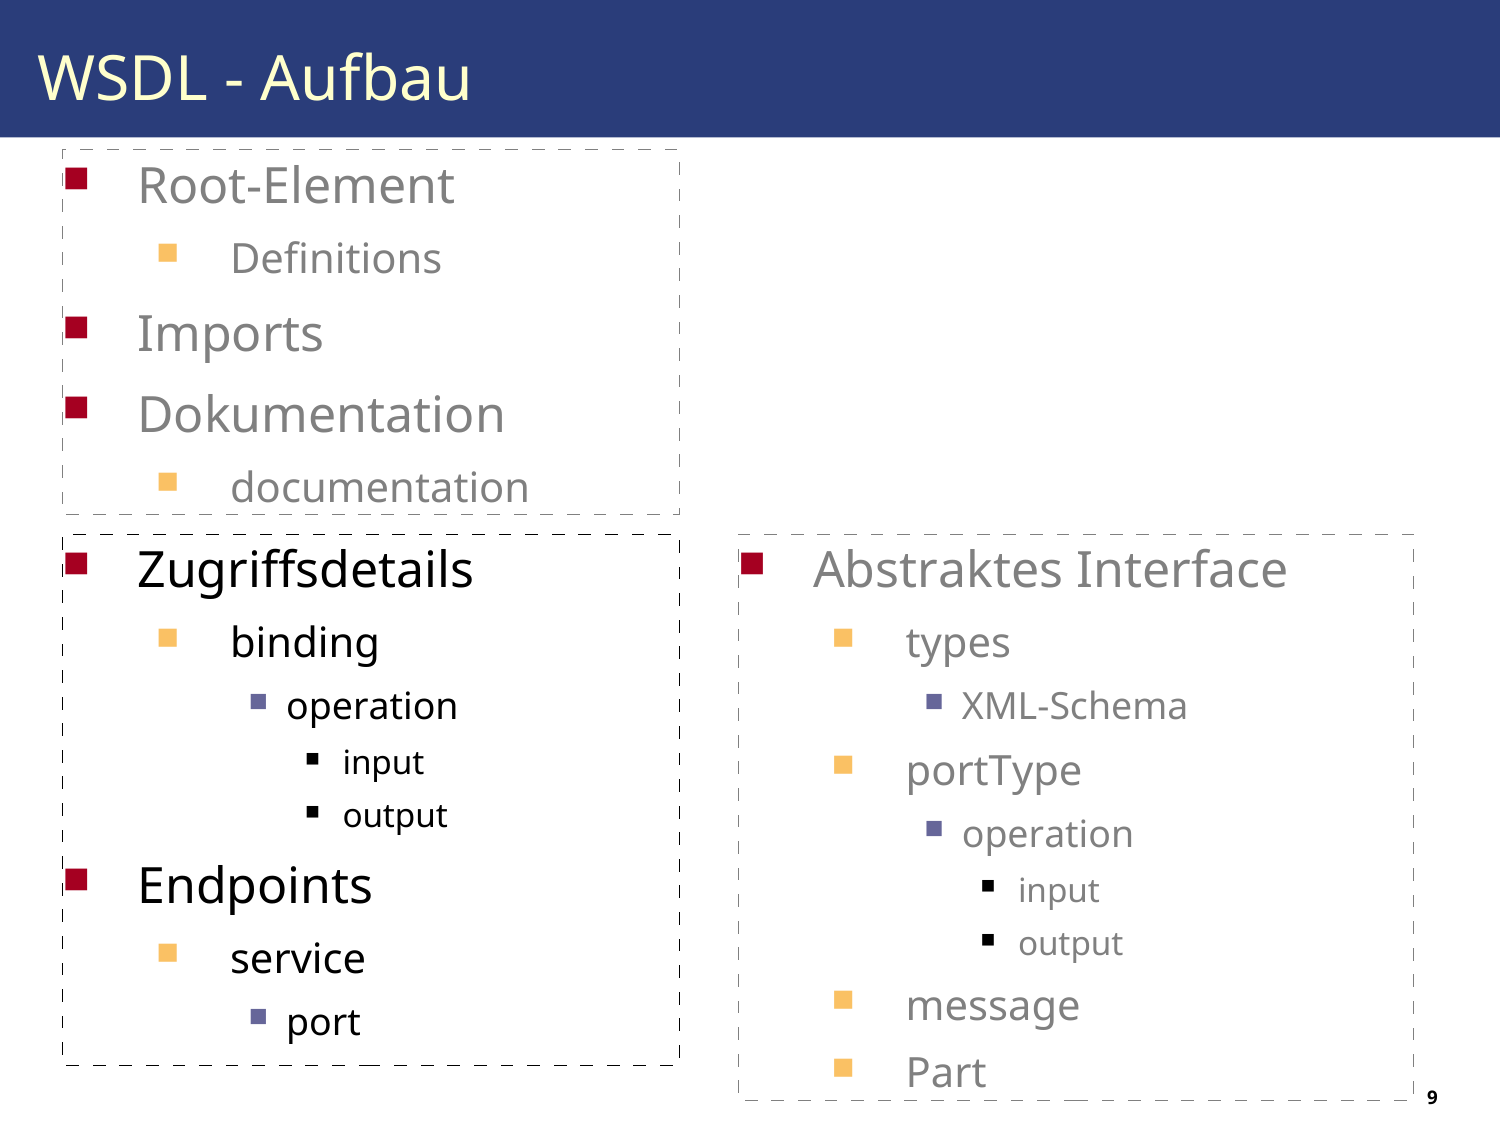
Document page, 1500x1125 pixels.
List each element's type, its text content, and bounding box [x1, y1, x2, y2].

text_box WSDL - Aufbau [37, 0, 1476, 151]
list Abstraktes Interface types XML-Schema portType operation input output message Part [738, 534, 1414, 1066]
text_box 9 [1412, 1077, 1500, 1117]
list Root-Element Definitions Imports Dokumentation documentation [62, 149, 680, 502]
list Zugriffsdetails binding operation input output Endpoints service port [62, 534, 680, 1066]
